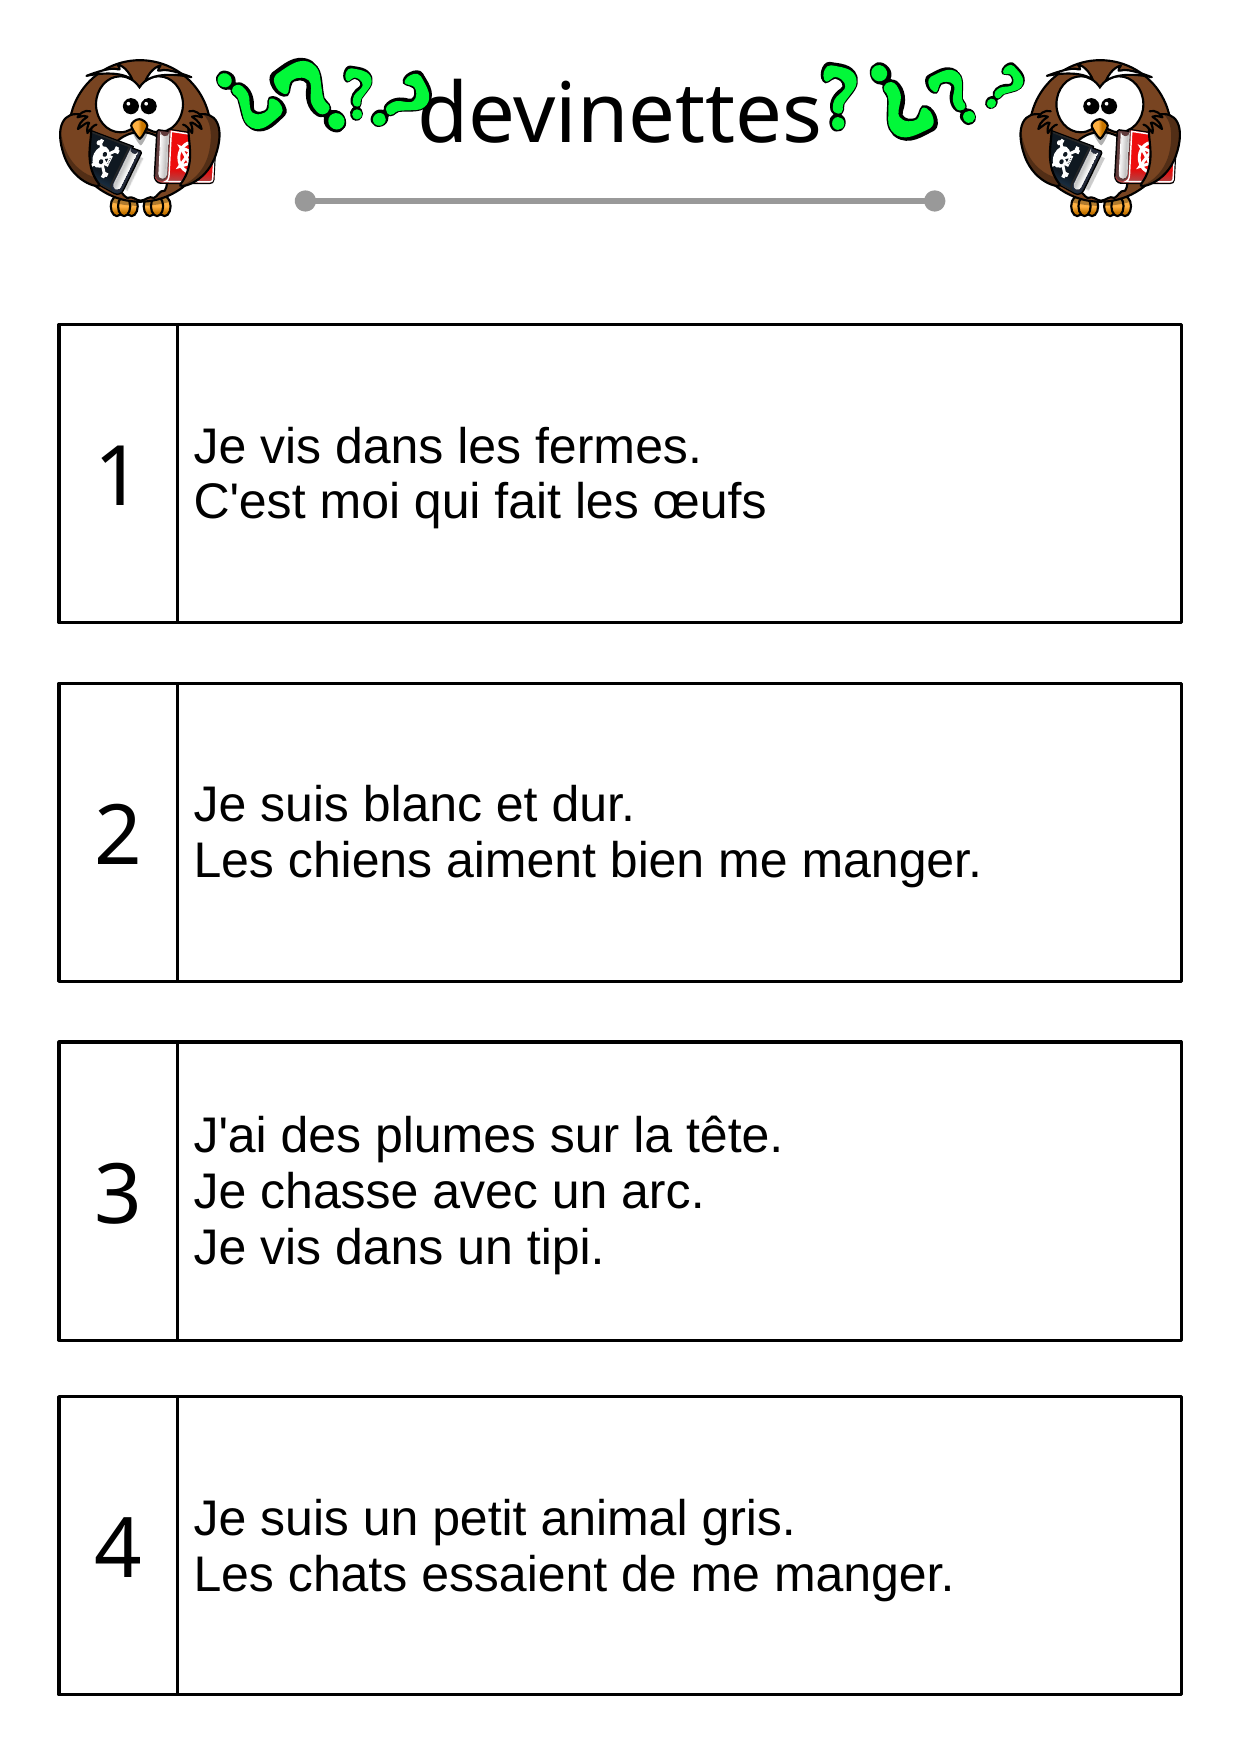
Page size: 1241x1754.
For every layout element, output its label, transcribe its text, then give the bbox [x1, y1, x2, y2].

text_box 1 [59, 324, 178, 623]
picture [920, 59, 1182, 218]
text_box J'ai des plumes sur la tête. Je chasse avec un arc. Je vis dans un tipi. [179, 1041, 1182, 1341]
picture [59, 46, 441, 218]
text_box Je suis un petit animal gris. Les chats essaient de me manger. [179, 1396, 1182, 1695]
text_box Je vis dans les fermes. C'est moi qui fait les œufs [179, 324, 1182, 623]
text_box devinettes [59, 46, 297, 93]
text_box 2 [59, 683, 178, 982]
text_box 3 [59, 1041, 178, 1341]
text_box devinettes [221, 46, 1182, 159]
text_box 4 [59, 1396, 178, 1695]
picture [820, 51, 944, 152]
text_box Je suis blanc et dur. Les chiens aiment bien me manger. [179, 683, 1182, 982]
